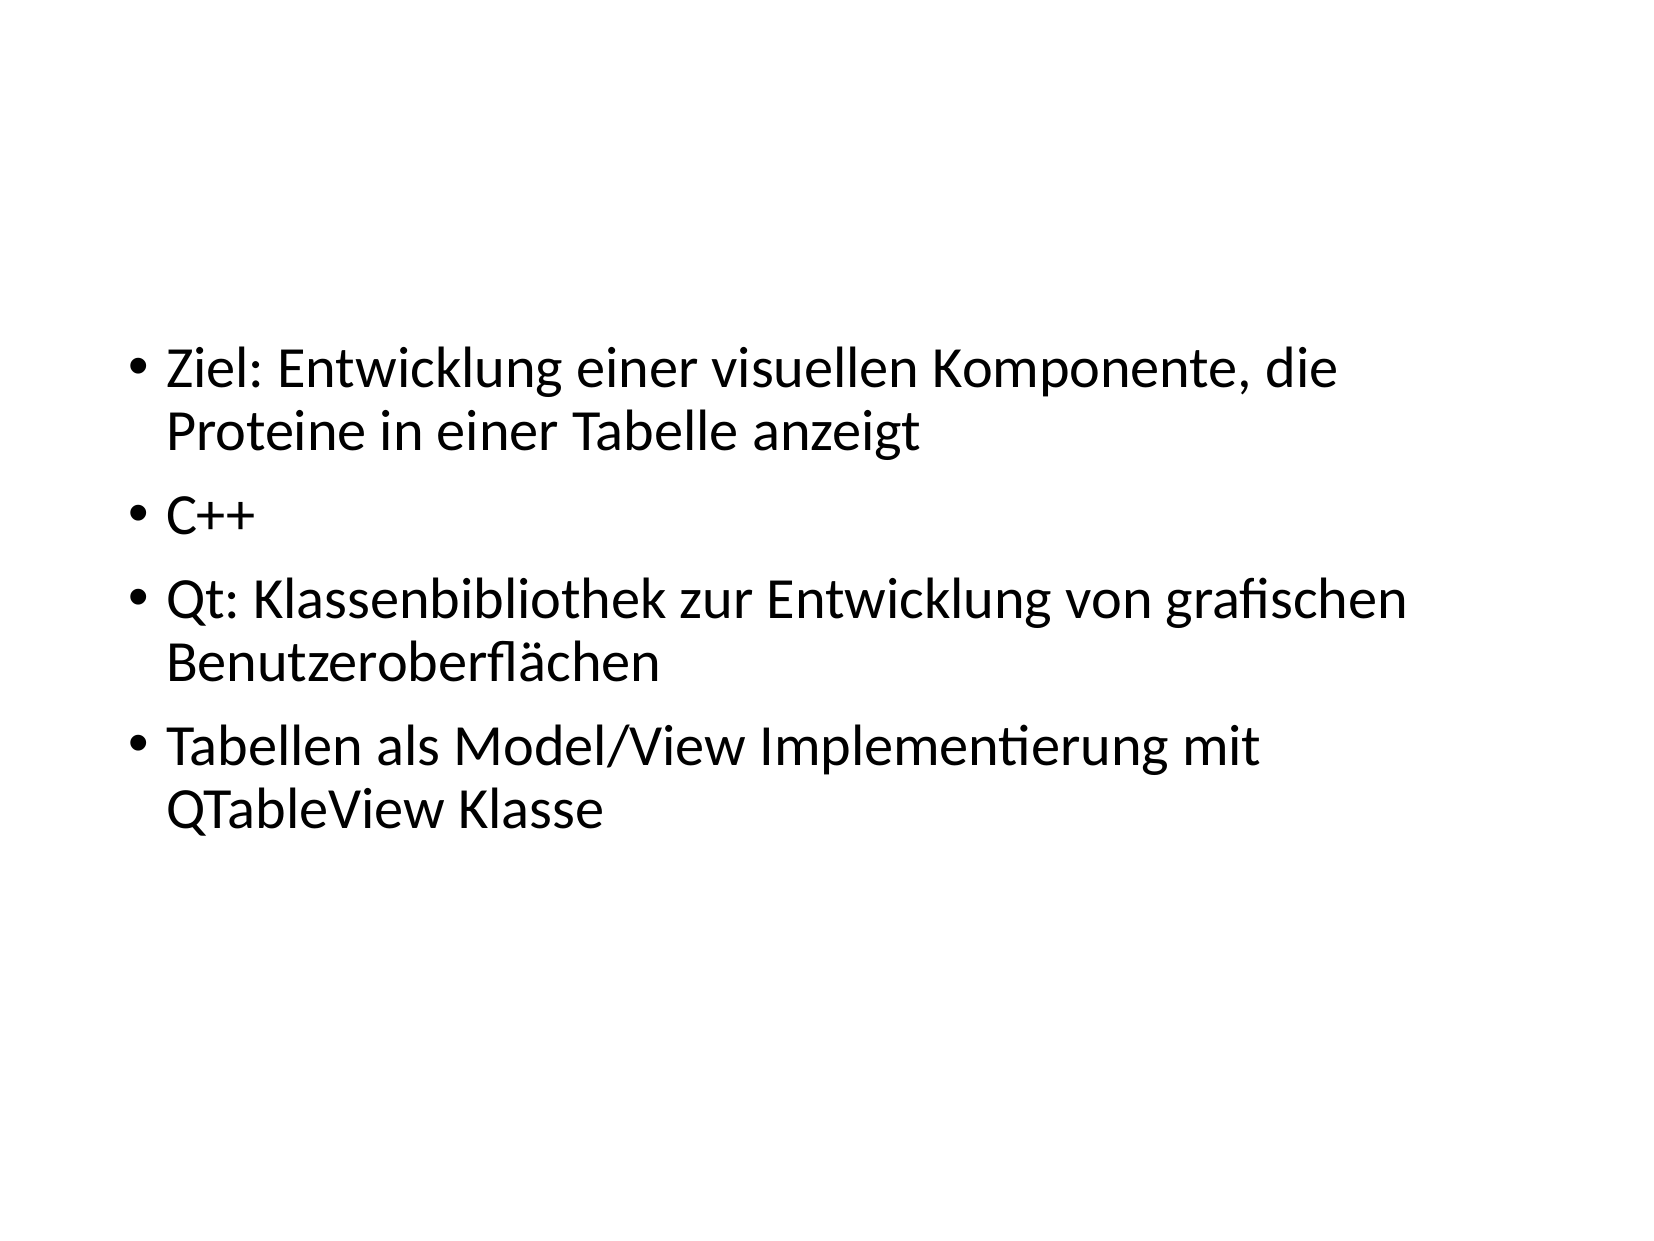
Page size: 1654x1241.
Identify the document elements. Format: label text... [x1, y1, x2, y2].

list Ziel: Entwicklung einer visuellen Komponente, die Proteine in einer Tabelle anzeigt C++ Qt: Klassenbibliothek zur Entwicklung von grafischen Benutzeroberflächen Tabellen als Model/View Implementierung mit QTableView Klasse [113, 330, 1540, 1117]
